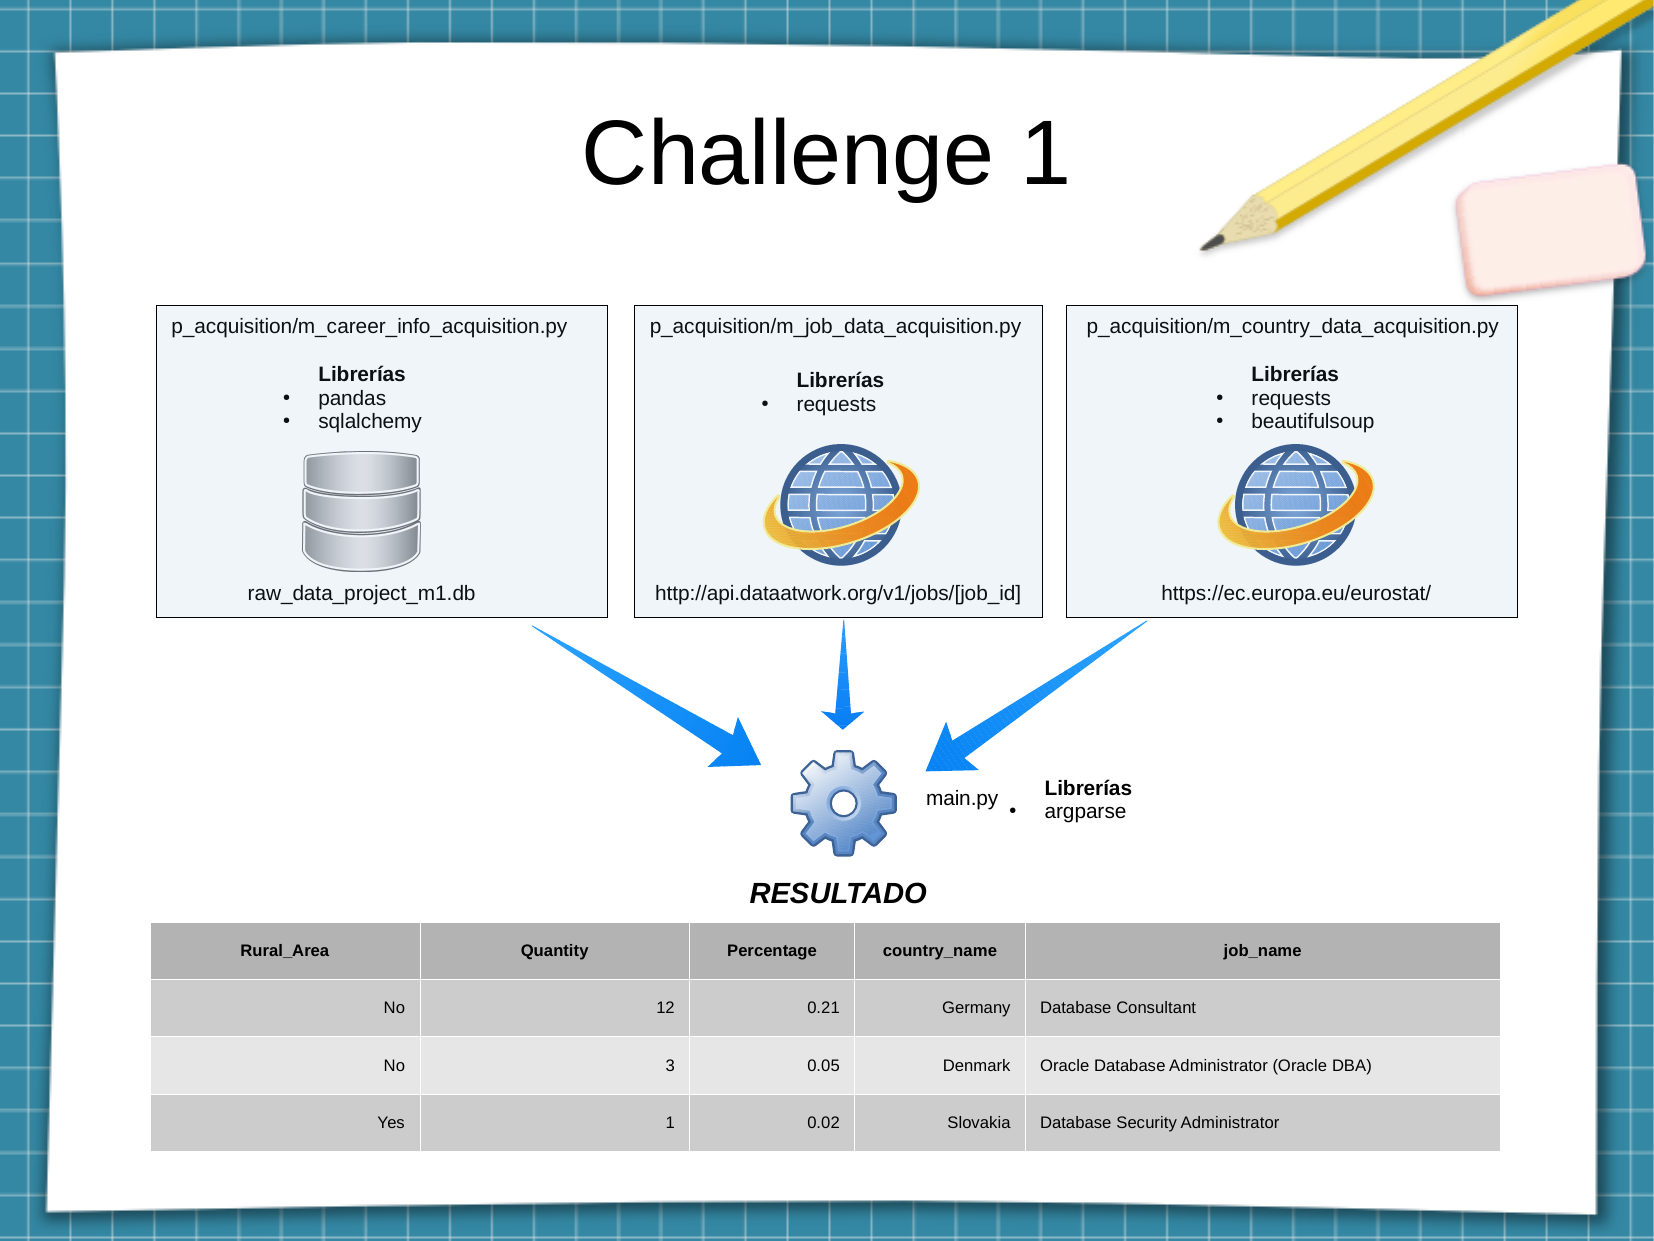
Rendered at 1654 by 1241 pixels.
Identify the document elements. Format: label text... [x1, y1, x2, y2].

table_cell Database Consultant [1026, 980, 1500, 1036]
table_cell 12 [421, 980, 689, 1036]
table_cell 0.21 [690, 980, 854, 1036]
table_cell 3 [421, 1037, 689, 1094]
text_box [156, 305, 608, 618]
table_header job_name [1026, 923, 1500, 979]
text_box main.py [912, 779, 994, 825]
table_cell Database Security Administrator [1026, 1095, 1500, 1151]
text_box RESULTADO [734, 869, 945, 918]
table_cell 1 [421, 1095, 689, 1151]
text_box [1066, 305, 1518, 618]
text_box [634, 305, 1043, 618]
table_cell Oracle Database Administrator (Oracle DBA) [1026, 1037, 1500, 1094]
table_cell Yes [151, 1095, 420, 1151]
table_header country_name [855, 923, 1025, 979]
table_cell 0.05 [690, 1037, 854, 1094]
text_box Librerías argparse [994, 769, 1190, 855]
title Challenge 1 [82, 49, 1571, 257]
table_cell Slovakia [855, 1095, 1025, 1151]
picture [0, 0, 1654, 1241]
table_cell No [151, 980, 420, 1036]
table_cell Germany [855, 980, 1025, 1036]
table_cell No [151, 1037, 420, 1094]
table_cell 0.02 [690, 1095, 854, 1151]
table_header Quantity [421, 923, 689, 979]
table_header Rural_Area [151, 923, 420, 979]
table_header Percentage [690, 923, 854, 979]
text_box http://api.dataatwork.org/v1/jobs/[job_id] [640, 574, 1058, 636]
table_cell Denmark [855, 1037, 1025, 1094]
